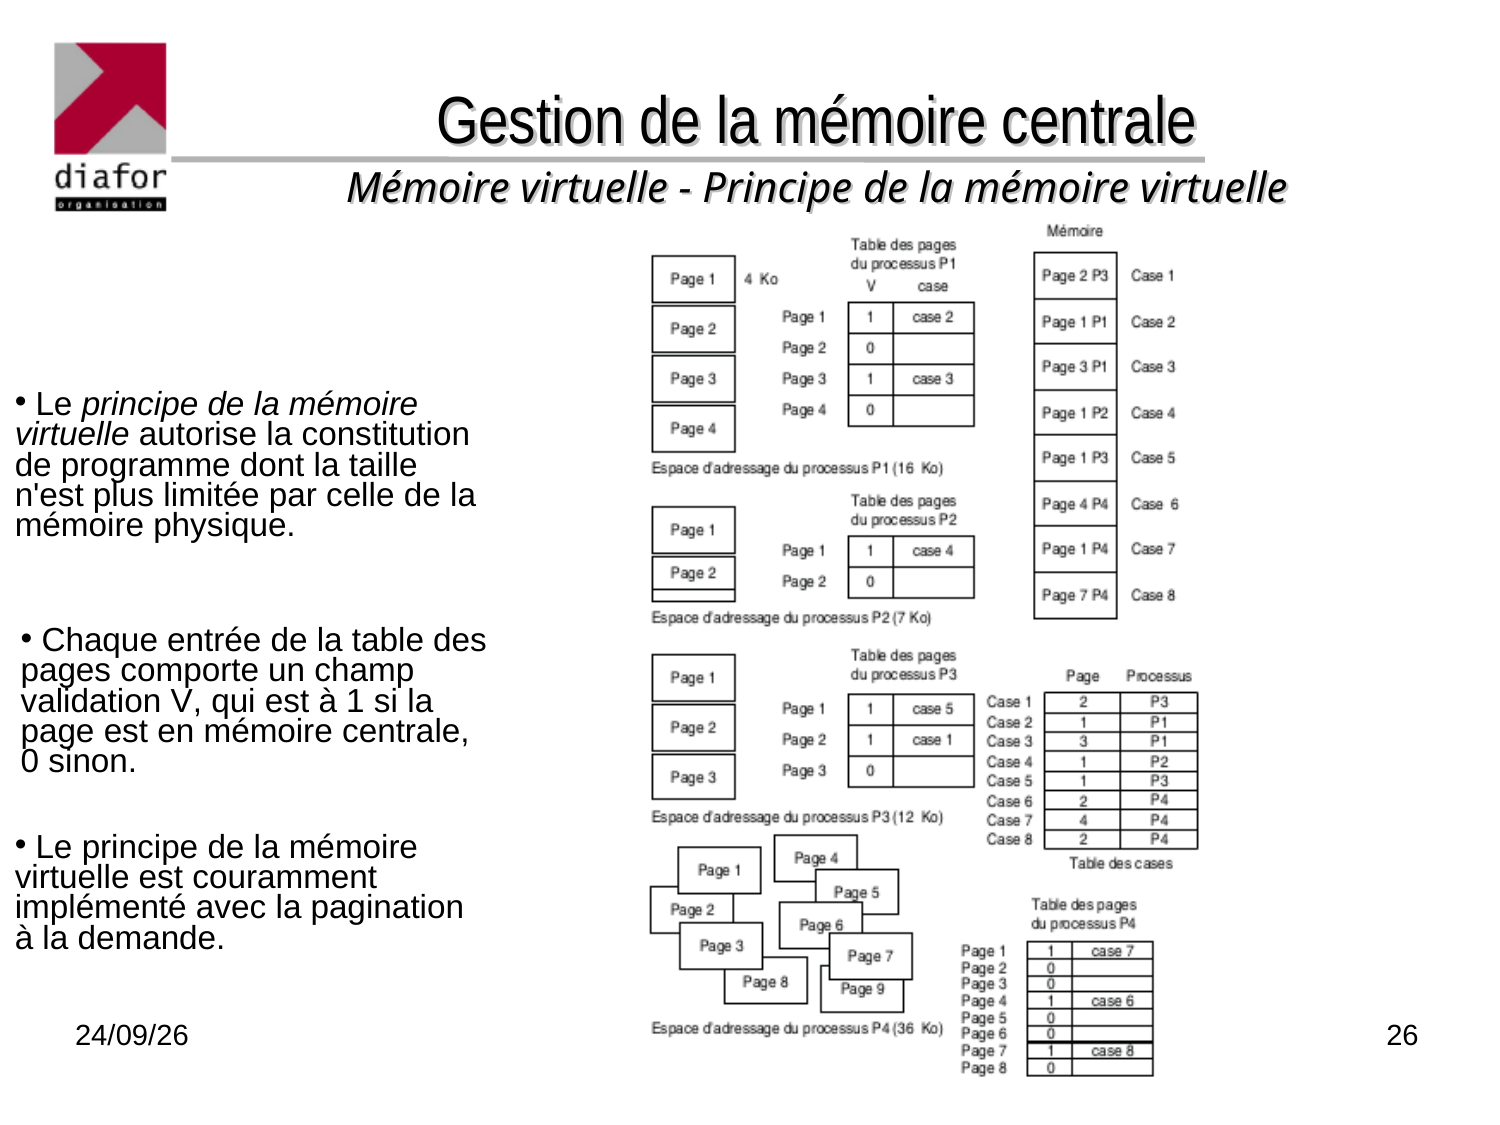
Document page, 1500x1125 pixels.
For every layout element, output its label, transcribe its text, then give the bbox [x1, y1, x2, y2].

picture [590, 216, 1247, 1089]
text_box Le principe de la mémoire virtuelle autorise la constitution de programme dont la taille n'est plus limitée par celle de la mémoire physique. [0, 383, 502, 551]
text_box Le principe de la mémoire virtuelle est couramment implémenté avec la pagination à la demande. [0, 826, 490, 963]
text_box Chaque entrée de la table des pages comporte un champ validation V, qui est à 1 si la page est en mémoire centrale, 0 sinon. [5, 620, 512, 787]
title Gestion de la mémoire centrale Mémoire virtuelle - Principe de la mémoire virtuelle [133, 45, 1500, 250]
picture [53, 42, 168, 213]
